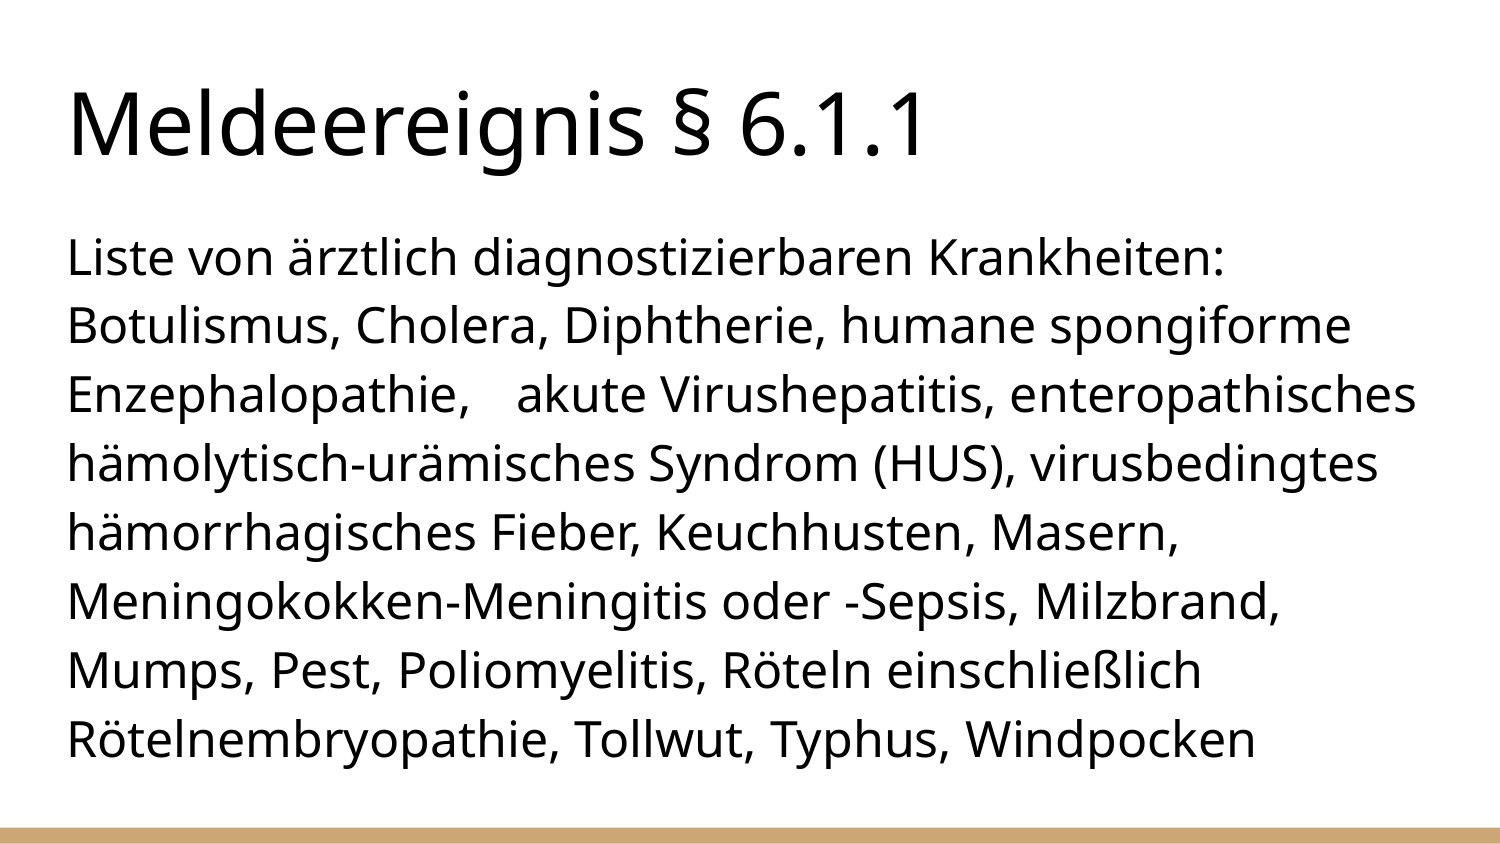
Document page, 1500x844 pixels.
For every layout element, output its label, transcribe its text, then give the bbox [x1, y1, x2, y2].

title Meldeereignis § 6.1.1 [51, 51, 1449, 189]
list Liste von ärztlich diagnostizierbaren Krankheiten: Botulismus, Cholera, Diphtherie, humane spongiforme Enzephalopathie, akute Virushepatitis, enteropathisches hämolytisch-urämisches Syndrom (HUS), virusbedingtes hämorrhagisches Fieber, Keuchhusten, Masern, Meningokokken-Meningitis oder -Sepsis, Milzbrand, Mumps, Pest, Poliomyelitis, Röteln einschließlich Rötelnembryopathie, Tollwut, Typhus, Windpocken [51, 200, 1449, 752]
